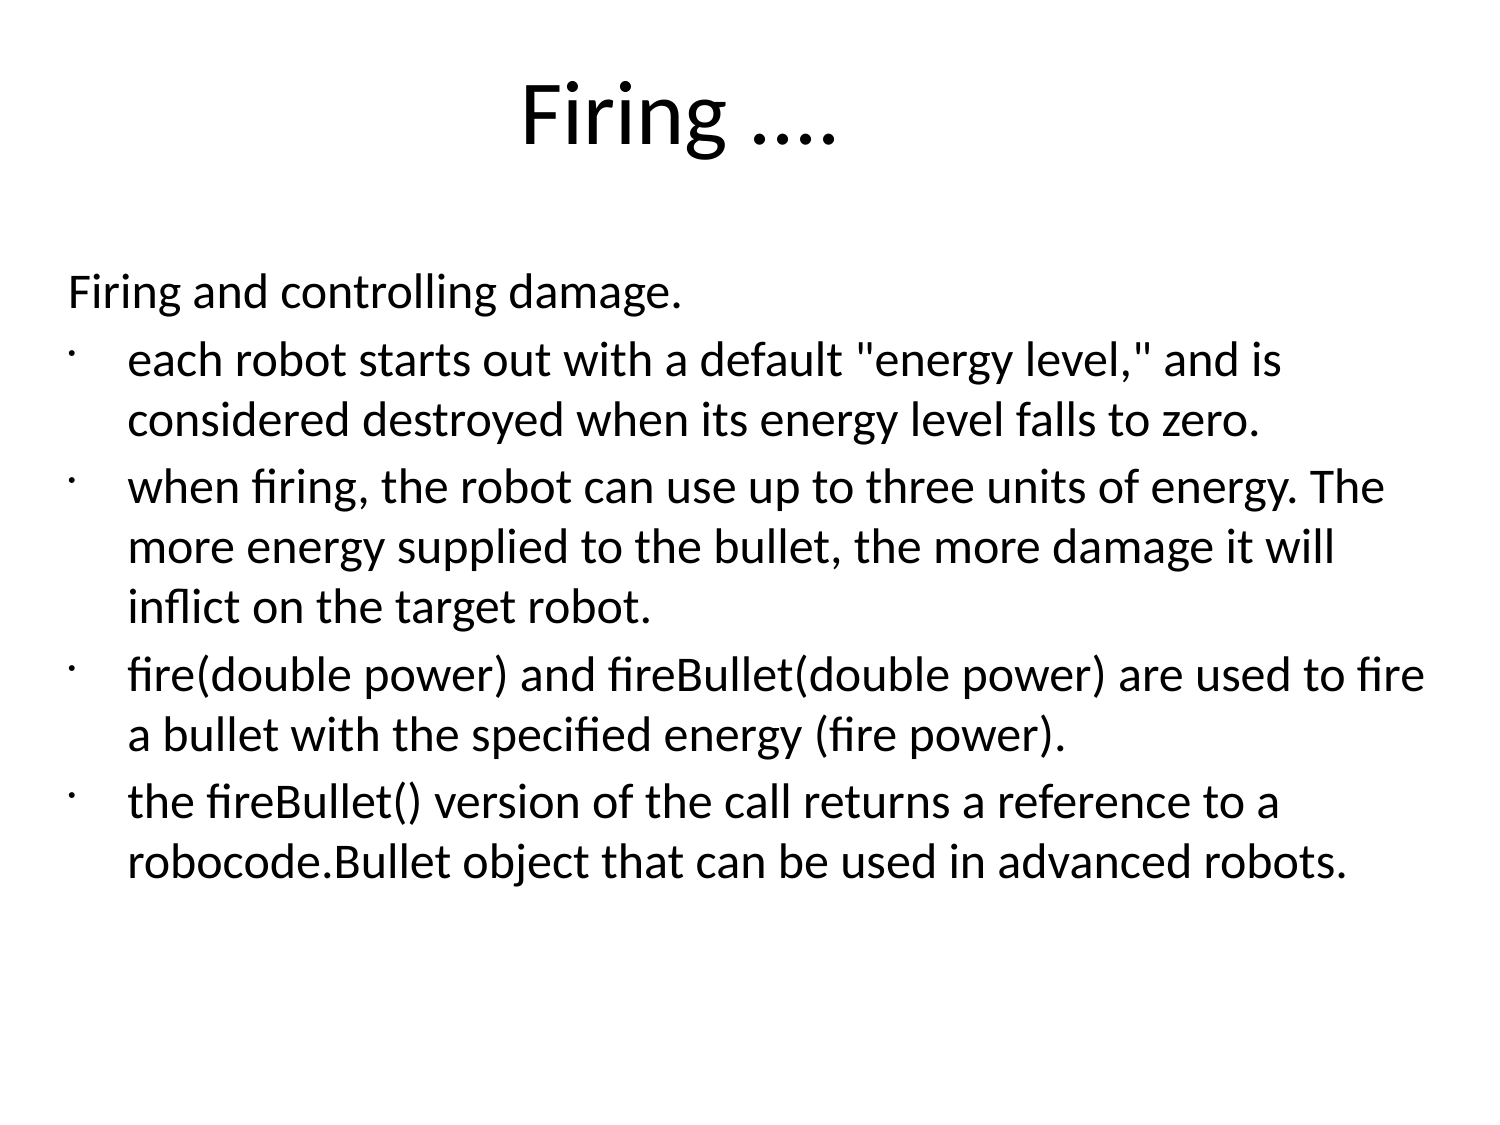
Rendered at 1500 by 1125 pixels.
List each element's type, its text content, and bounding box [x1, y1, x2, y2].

text_box Firing and controlling damage. each robot starts out with a default "energy level," and is considered destroyed when its energy level falls to zero. when firing, the robot can use up to three units of energy. The more energy supplied to the bullet, the more damage it will inflict on the target robot. fire(double power) and fireBullet(double power) are used to fire a bullet with the specified energy (fire power). the fireBullet() version of the call returns a reference to a robocode.Bullet object that can be used in advanced robots. [53, 243, 1471, 1000]
title Firing .... [249, 37, 1113, 180]
